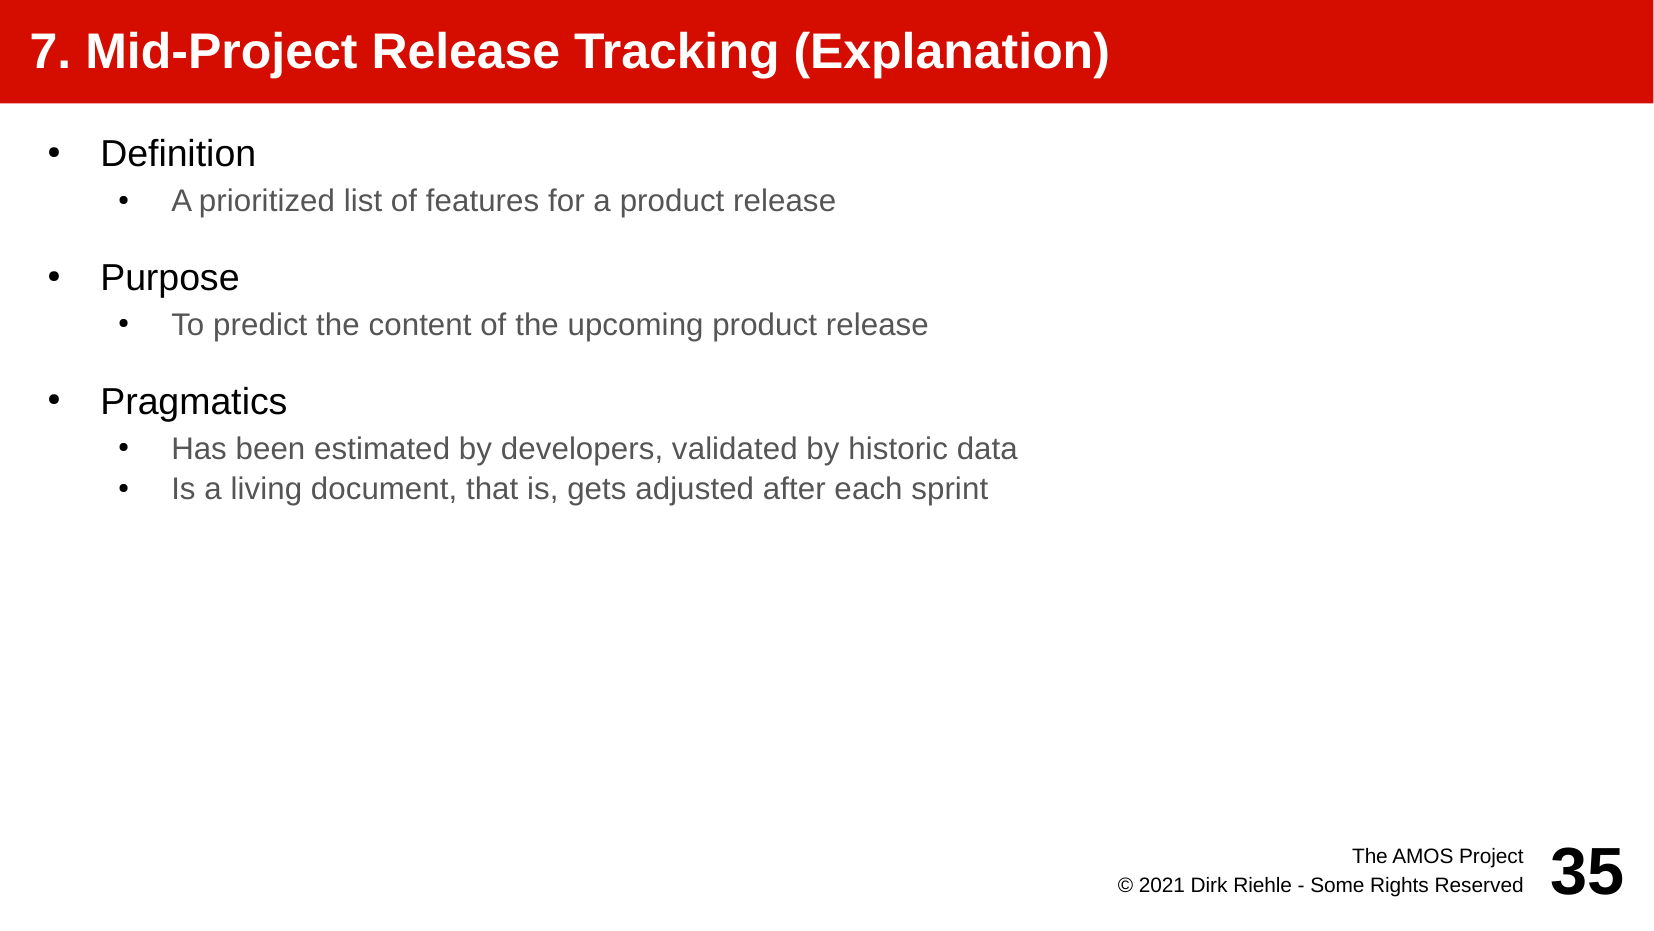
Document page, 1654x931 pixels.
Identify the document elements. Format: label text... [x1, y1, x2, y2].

title 7. Mid-Project Release Tracking (Explanation) [0, 0, 1654, 104]
list Definition A prioritized list of features for a product release Purpose To predict the content of the upcoming product release Pragmatics Has been estimated by developers, validated by historic data Is a living document, that is, gets adjusted after each sprint [29, 132, 1625, 813]
